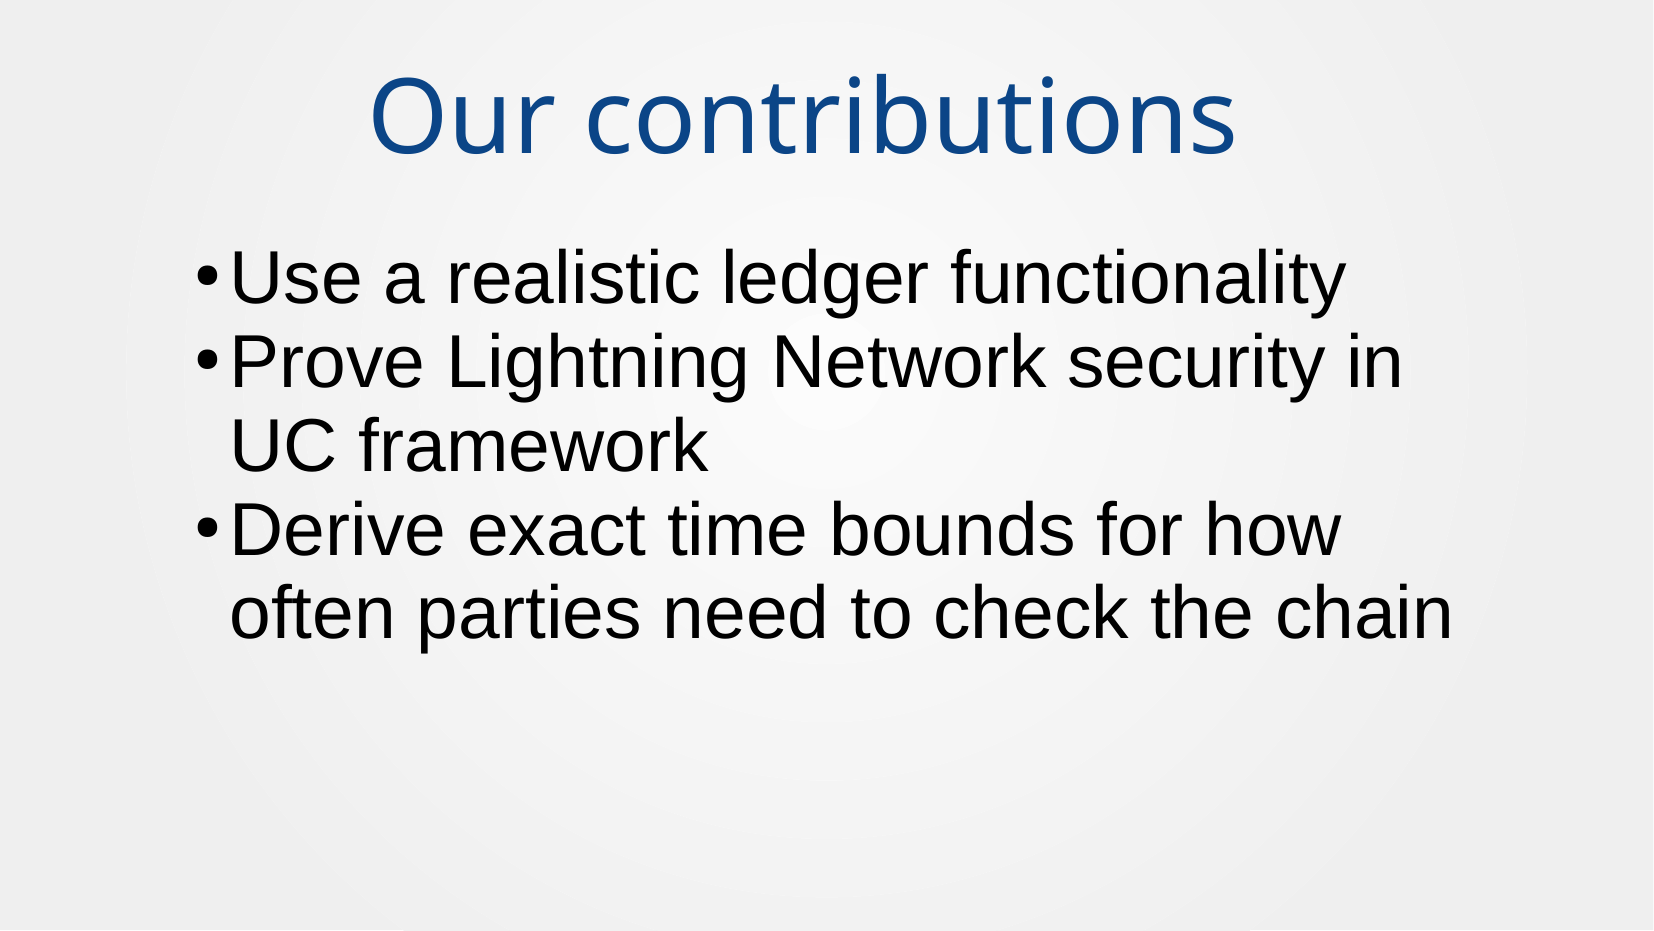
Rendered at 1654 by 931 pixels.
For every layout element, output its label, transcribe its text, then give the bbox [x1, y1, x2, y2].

text_box Use a realistic ledger functionality Prove Lightning Network security in UC framework Derive exact time bounds for how often parties need to check the chain [179, 227, 1475, 663]
title Our contributions [367, 48, 1287, 184]
